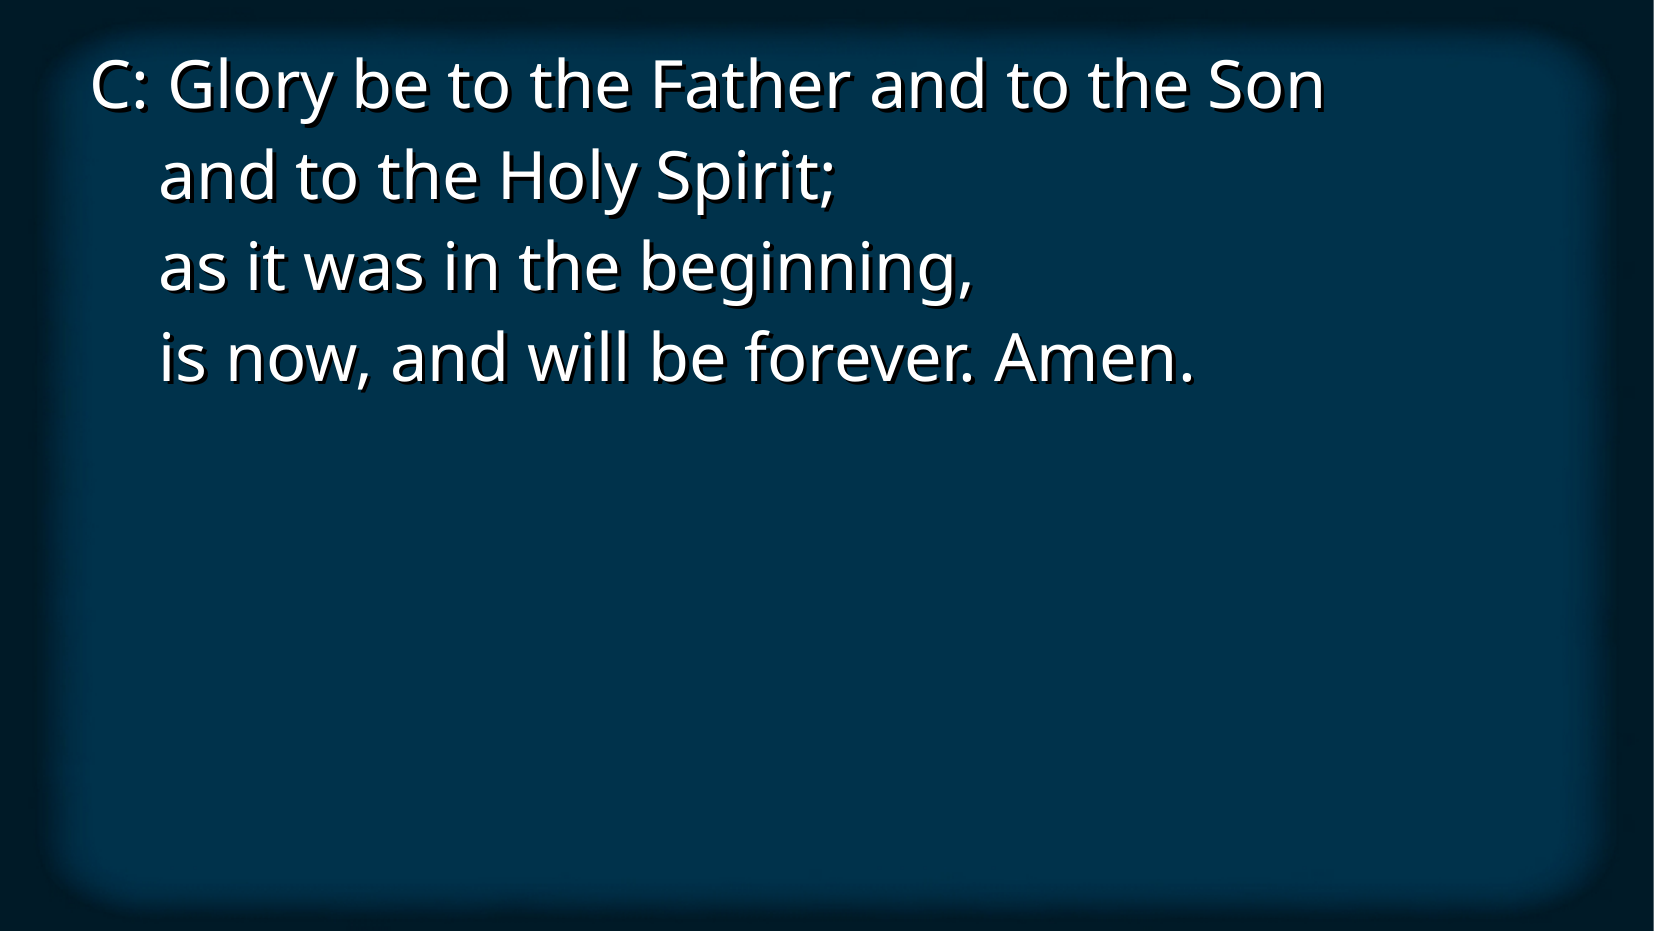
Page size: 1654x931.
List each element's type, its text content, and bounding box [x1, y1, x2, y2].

picture [0, 0, 1654, 931]
text_box C: Glory be to the Father and to the Son and to the Holy Spirit; as it was in the beginning, is now, and will be forever. Amen. [75, 30, 1576, 400]
